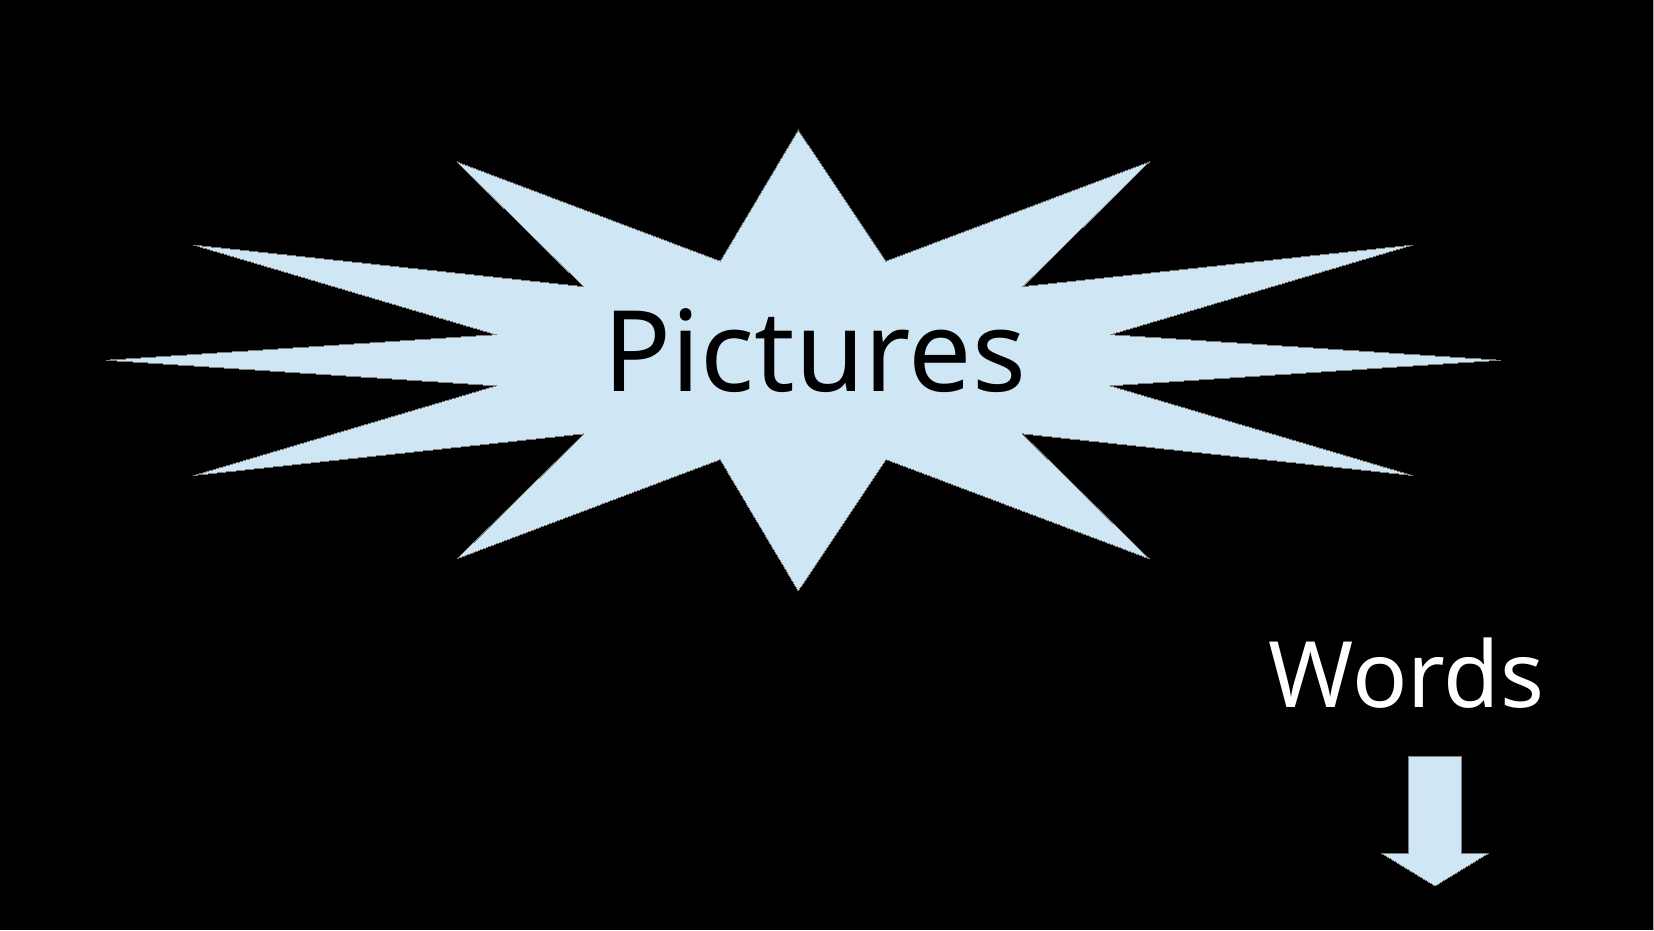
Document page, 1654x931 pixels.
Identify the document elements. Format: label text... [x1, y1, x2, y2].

subtitle Pictures [70, 165, 1560, 532]
text_box [777, 129, 822, 165]
text_box [763, 532, 838, 591]
text_box [457, 532, 528, 559]
text_box Words [1086, 602, 1560, 725]
text_box [1140, 161, 1150, 165]
text_box [1381, 756, 1489, 886]
text_box [1078, 532, 1150, 559]
